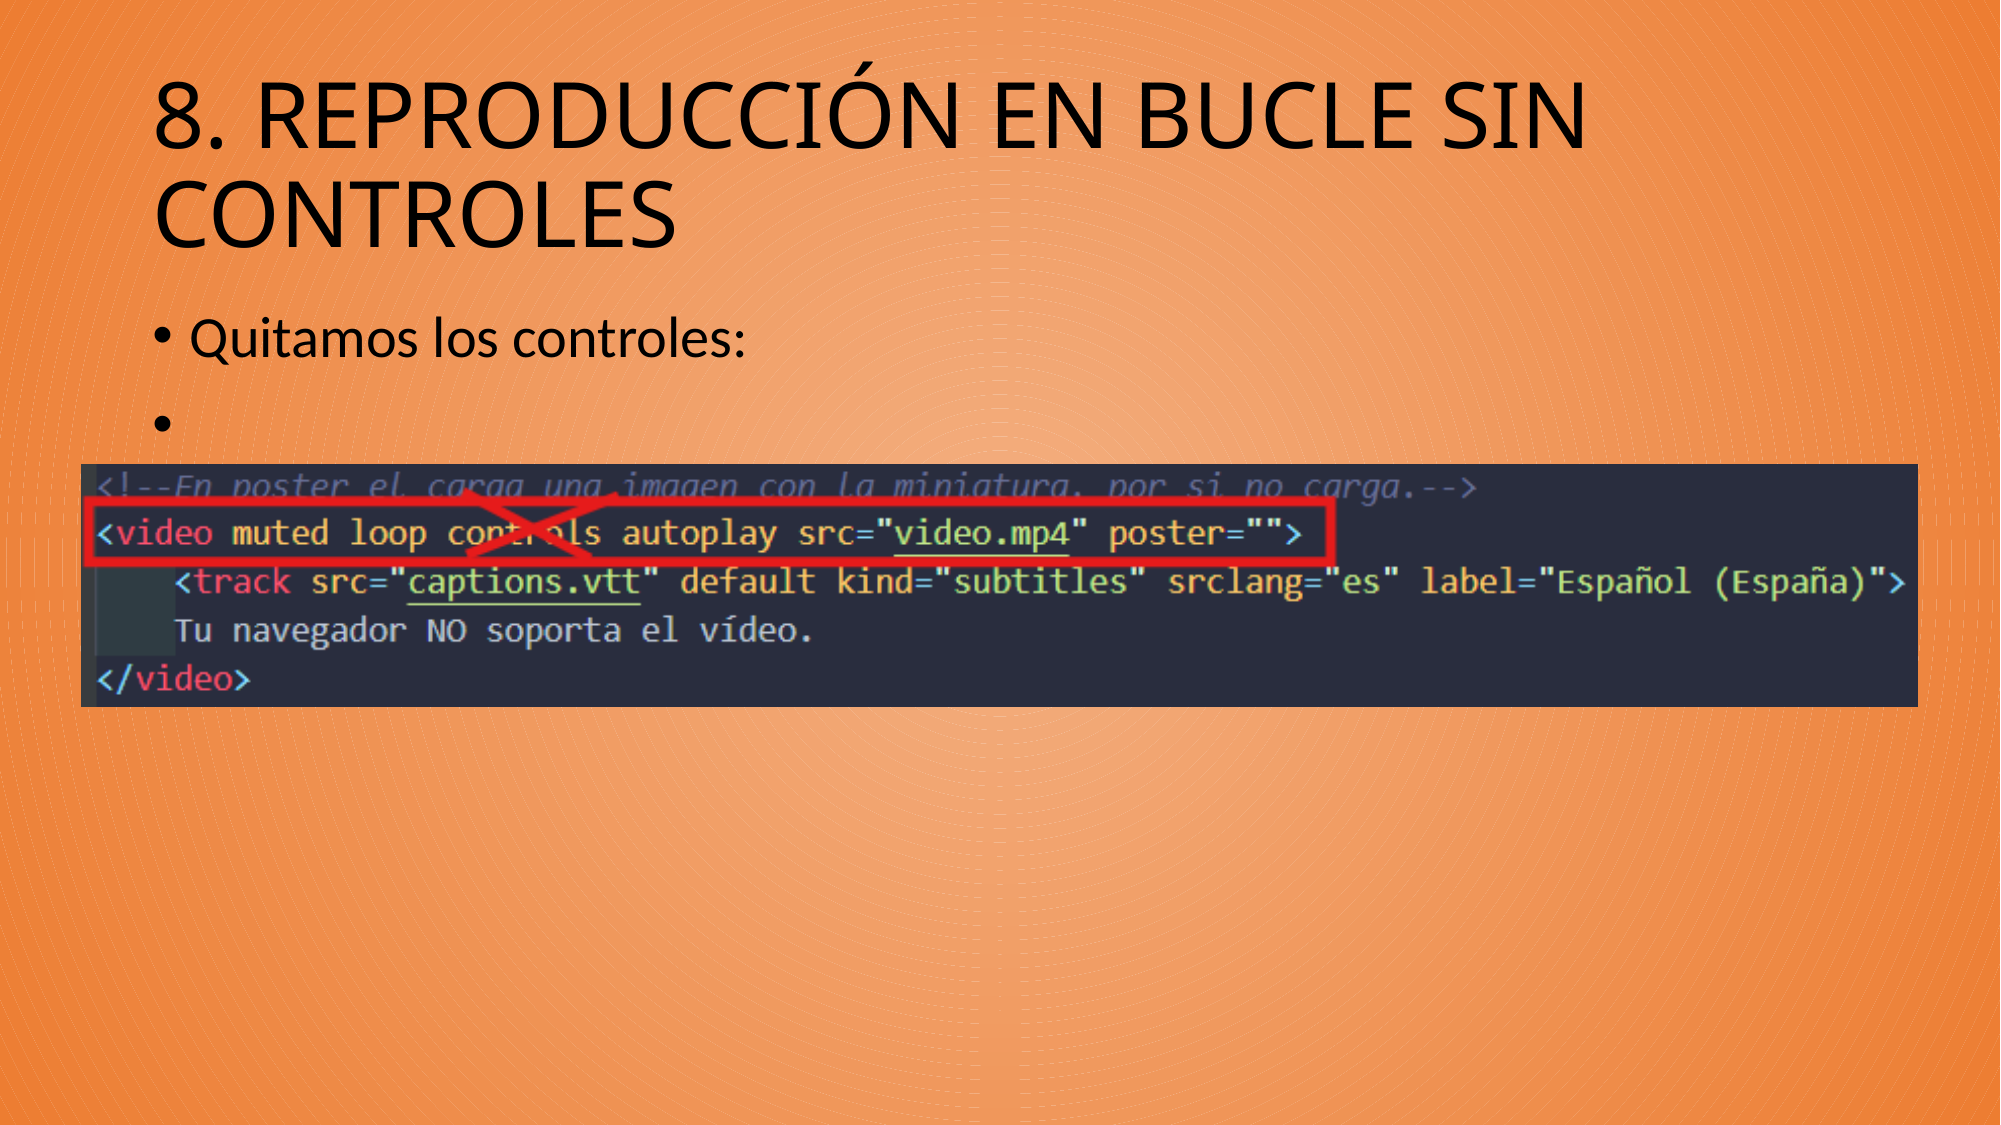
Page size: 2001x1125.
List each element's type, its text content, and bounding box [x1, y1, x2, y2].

list Quitamos los controles: [137, 707, 1863, 1014]
title 8. REPRODUCCIÓN EN BUCLE SIN CONTROLES [137, 59, 1863, 278]
picture [81, 464, 1918, 707]
list Quitamos los controles: [137, 299, 1863, 464]
